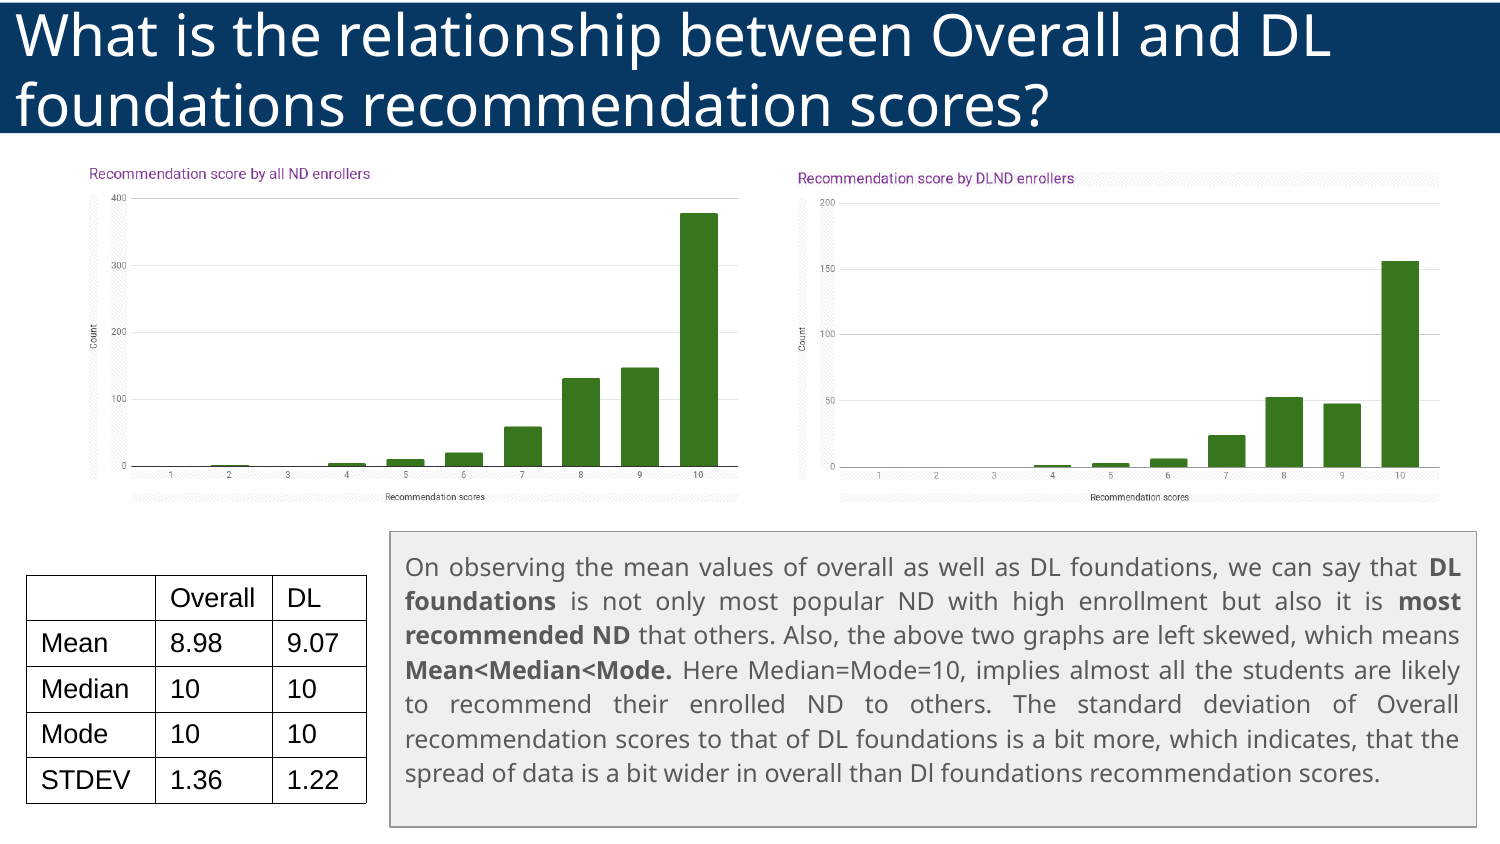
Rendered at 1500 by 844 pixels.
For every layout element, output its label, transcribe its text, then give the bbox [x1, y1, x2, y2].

table_cell 10 [273, 667, 366, 712]
table_cell 10 [273, 713, 366, 757]
table_cell Mean [27, 621, 155, 666]
table_cell Mode [27, 713, 155, 757]
table_cell 1.36 [156, 758, 272, 803]
table_header Overall [156, 576, 272, 620]
title What is the relationship between Overall and DL foundations recommendation scores? [0, 2, 1500, 134]
list On observing the mean values of overall as well as DL foundations, we can say that DL foundations is not only most popular ND with high enrollment but also it is most recommended ND that others. Also, the above two graphs are left skewed, which means Mean<Median<Mode. Here Median=Mode=10, implies almost all the students are likely to recommend their enrolled ND to others. The standard deviation of Overall recommendation scores to that of DL foundations is a bit more, which indicates, that the spread of data is a bit wider in overall than Dl foundations recommendation scores. [389, 531, 1477, 827]
table_cell 9.07 [273, 621, 366, 666]
table_cell 10 [156, 713, 272, 757]
table_cell Median [27, 667, 155, 712]
table_header DL [273, 576, 366, 620]
table_cell 8.98 [156, 621, 272, 666]
table_cell STDEV [27, 758, 155, 803]
picture [779, 153, 1457, 520]
table_cell 10 [156, 667, 272, 712]
picture [70, 148, 756, 520]
table_cell 1.22 [273, 758, 366, 803]
table_header [27, 576, 155, 620]
